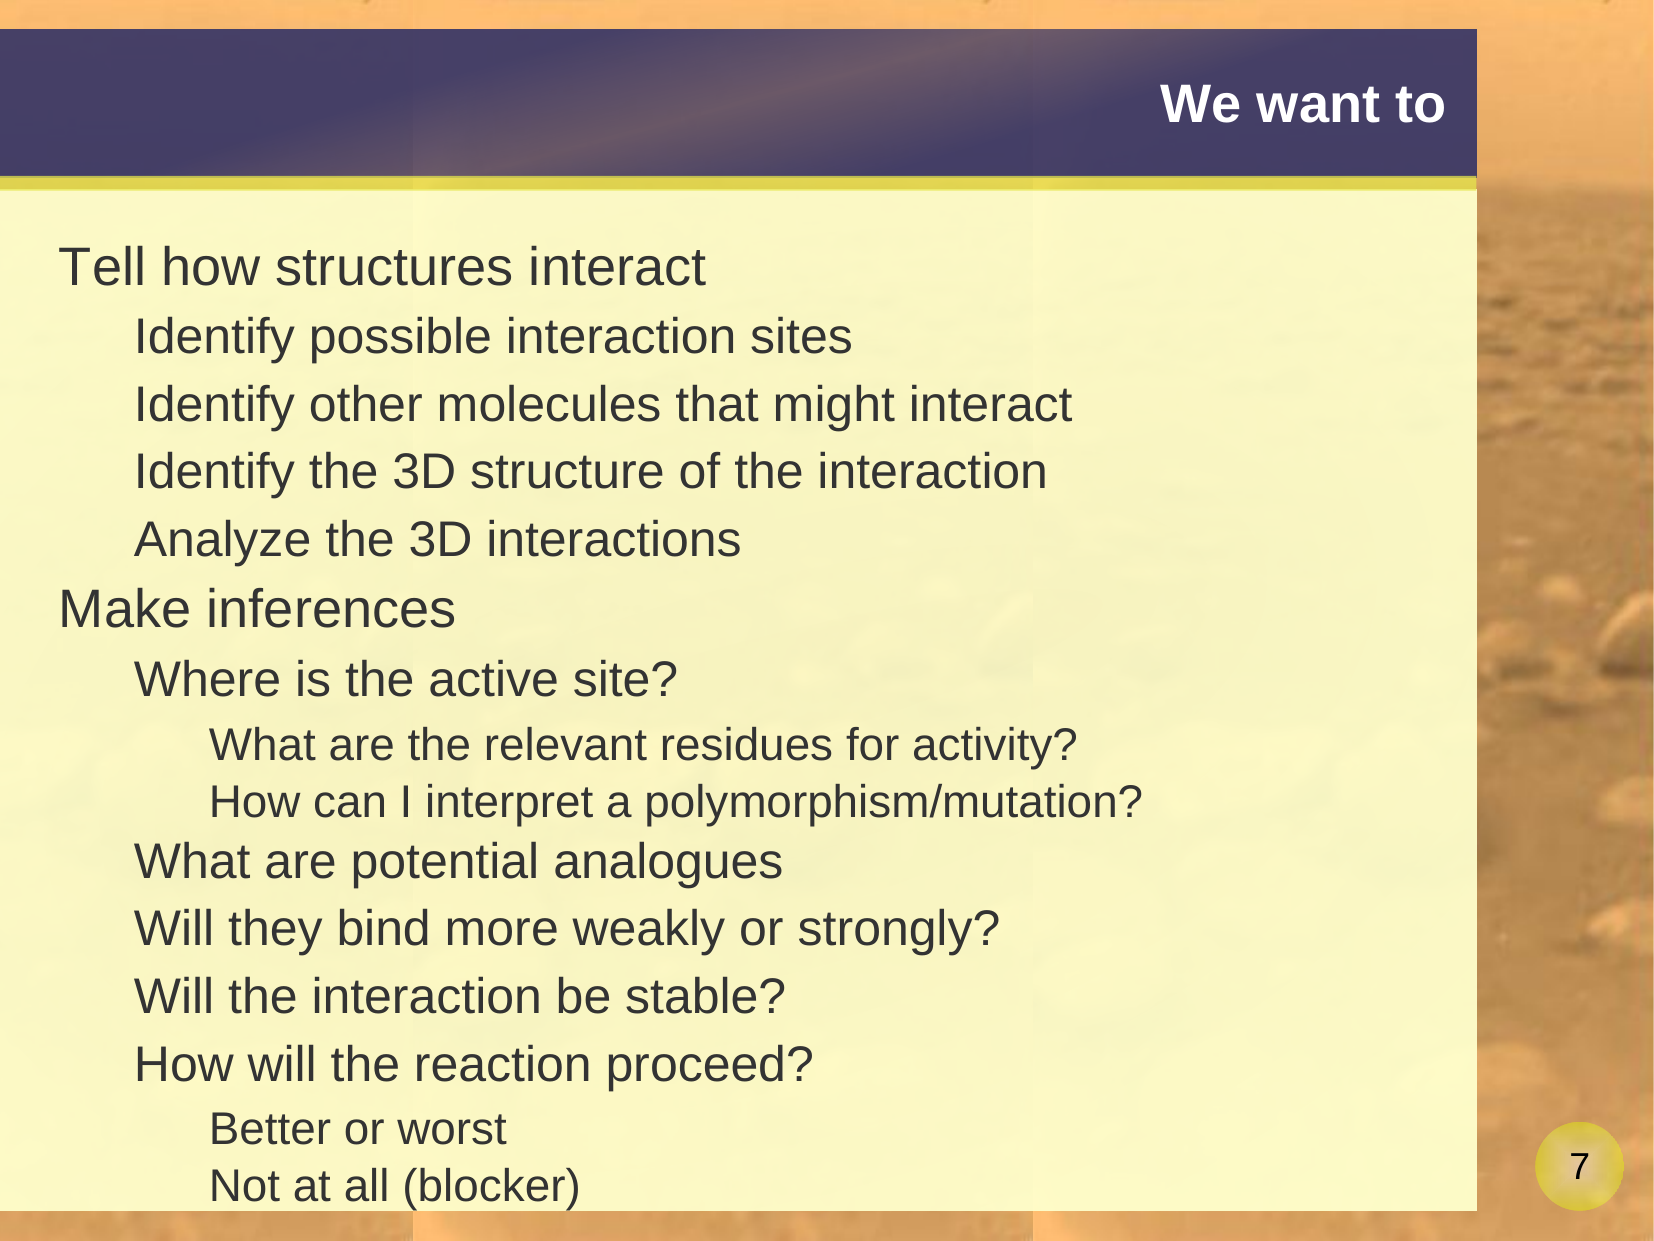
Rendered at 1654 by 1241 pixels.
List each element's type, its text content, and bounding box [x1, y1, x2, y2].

picture [0, 0, 1654, 1241]
list Tell how structures interact Identify possible interaction sites Identify other molecules that might interact Identify the 3D structure of the interaction Analyze the 3D interactions Make inferences Where is the active site? What are the relevant residues for activity? How can I interpret a polymorphism/mutation? What are potential analogues Will they bind more weakly or strongly? Will the interaction be stable? How will the reaction proceed? Better or worst Not at all (blocker) [59, 236, 1418, 1212]
title We want to [29, 59, 1447, 148]
